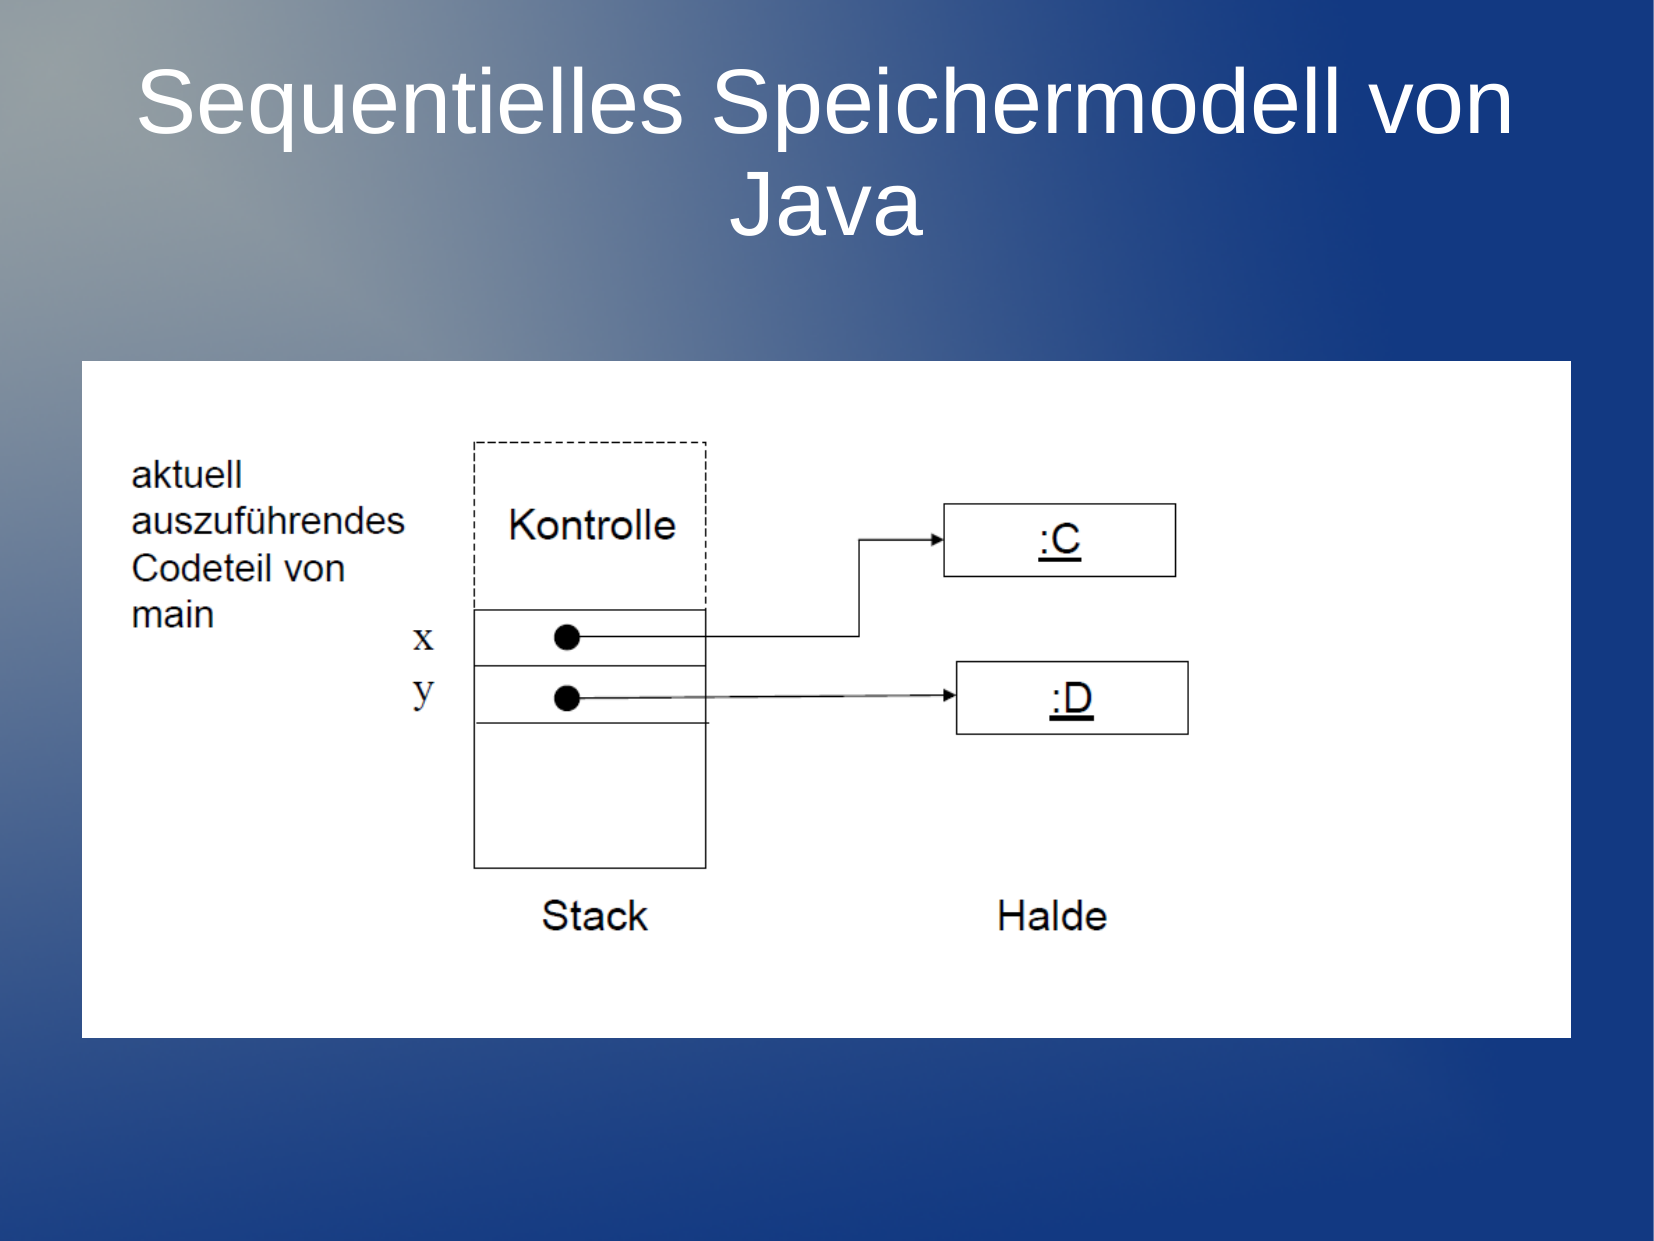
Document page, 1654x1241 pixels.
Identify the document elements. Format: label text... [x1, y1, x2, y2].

title Sequentielles Speichermodell von Java [82, 49, 1571, 257]
picture [0, 0, 1654, 1241]
